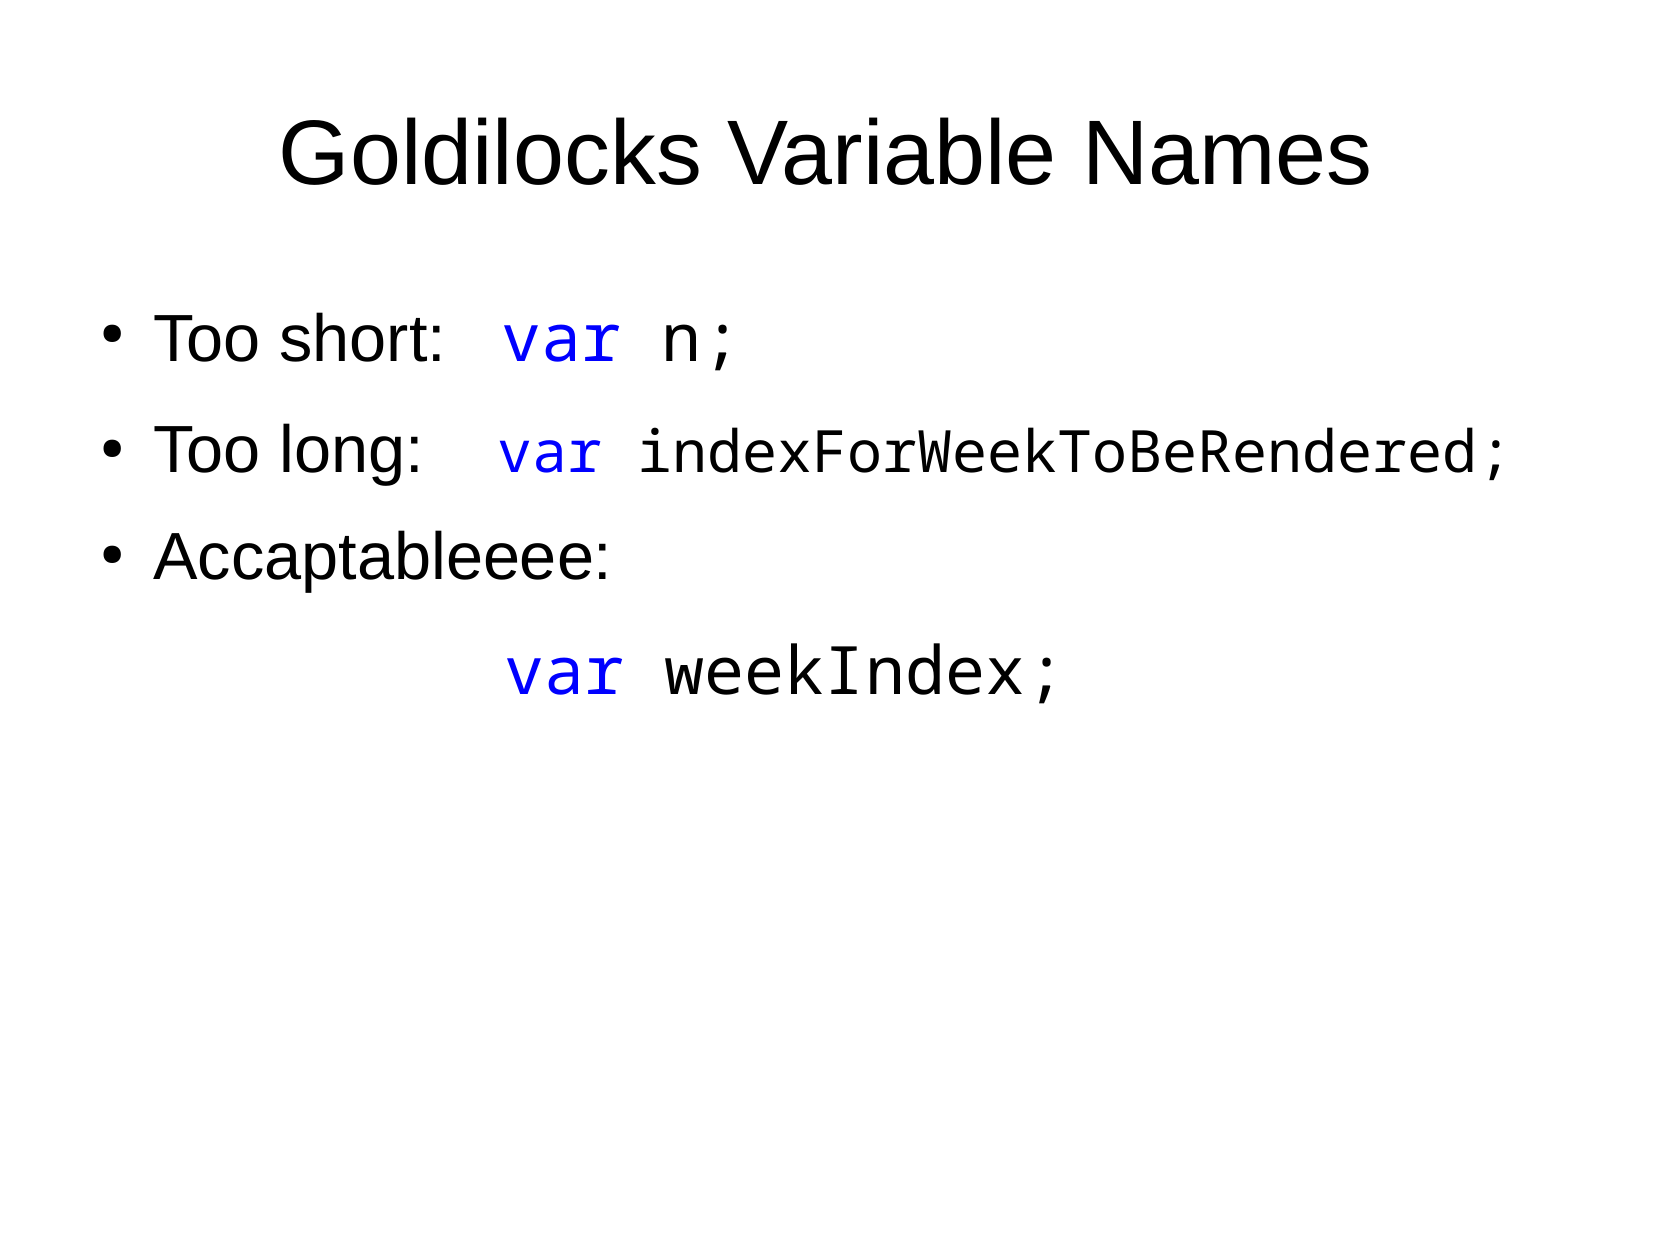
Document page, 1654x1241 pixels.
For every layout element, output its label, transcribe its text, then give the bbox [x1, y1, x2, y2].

title Goldilocks Variable Names [82, 49, 1571, 257]
list Too short: var n; Too long: var indexForWeekToBeRendered; Accaptableeee: var weekIndex; [82, 290, 1571, 1010]
